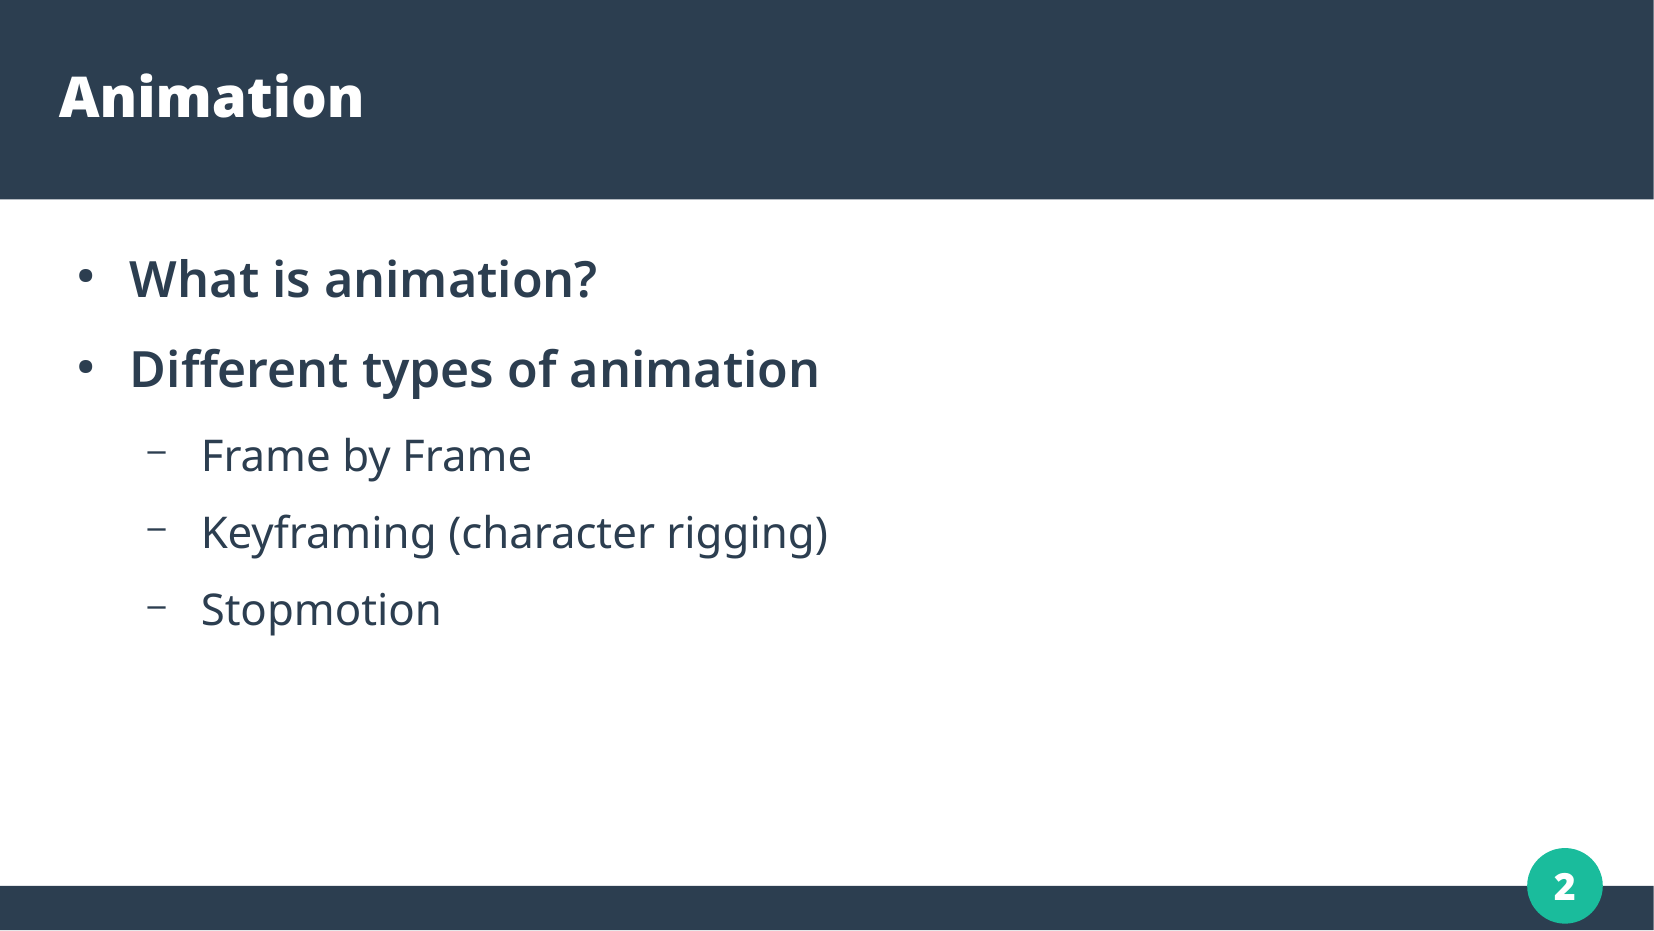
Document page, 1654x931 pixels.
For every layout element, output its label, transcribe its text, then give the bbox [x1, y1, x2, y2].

list What is animation? Different types of animation Frame by Frame Keyframing (character rigging) Stopmotion [59, 243, 1595, 864]
title Animation [59, 37, 1595, 156]
